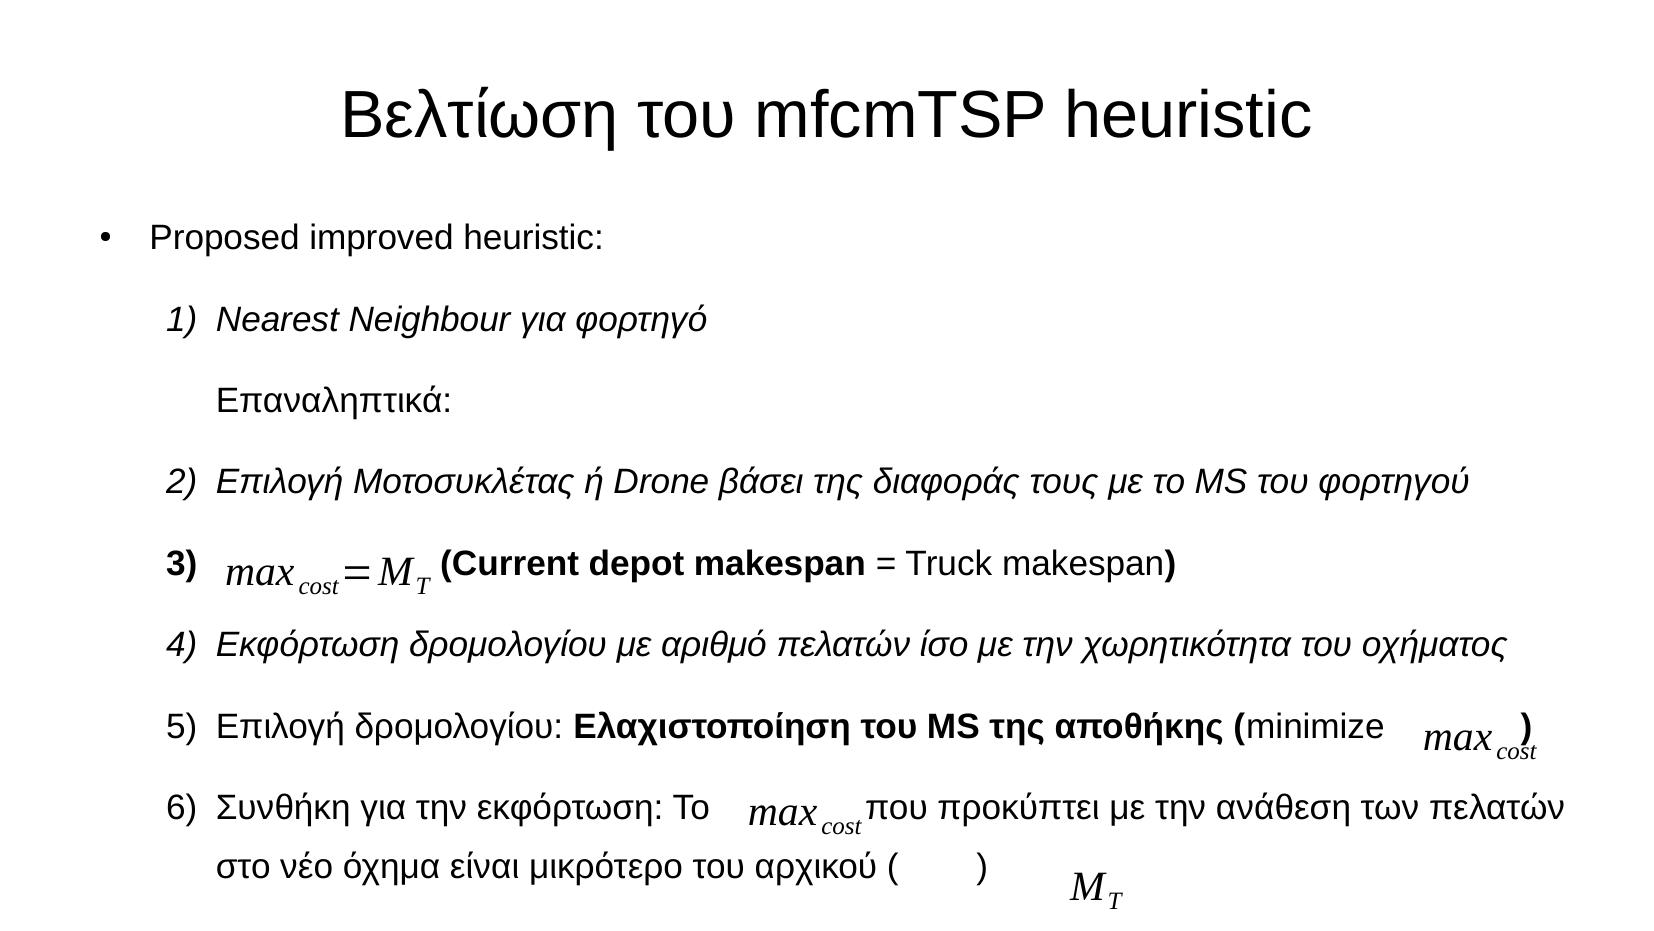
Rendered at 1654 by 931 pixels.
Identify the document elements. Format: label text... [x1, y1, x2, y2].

chart [1422, 712, 1538, 766]
list Proposed improved heuristic: Nearest Neighbour για φορτηγό Επαναληπτικά: Επιλογή Μοτοσυκλέτας ή Drone βάσει της διαφοράς τους με το MS του φορτηγού (Current depot makespan = Truck makespan) Εκφόρτωση δρομολογίου με αριθμό πελατών ίσο με την χωρητικότητα του οχήματος Επιλογή δρομολογίου: Ελαχιστοποίηση του MS της αποθήκης (minimize ) Συνθήκη για την εκφόρτωση: Το που προκύπτει με την ανάθεση των πελατών στο νέο όχημα είναι μικρότερο του αρχικού ( ) [82, 217, 1571, 901]
chart [225, 547, 433, 601]
title Βελτίωση του mfcmTSP heuristic [82, 37, 1571, 193]
chart [1066, 862, 1126, 916]
chart [747, 787, 863, 841]
